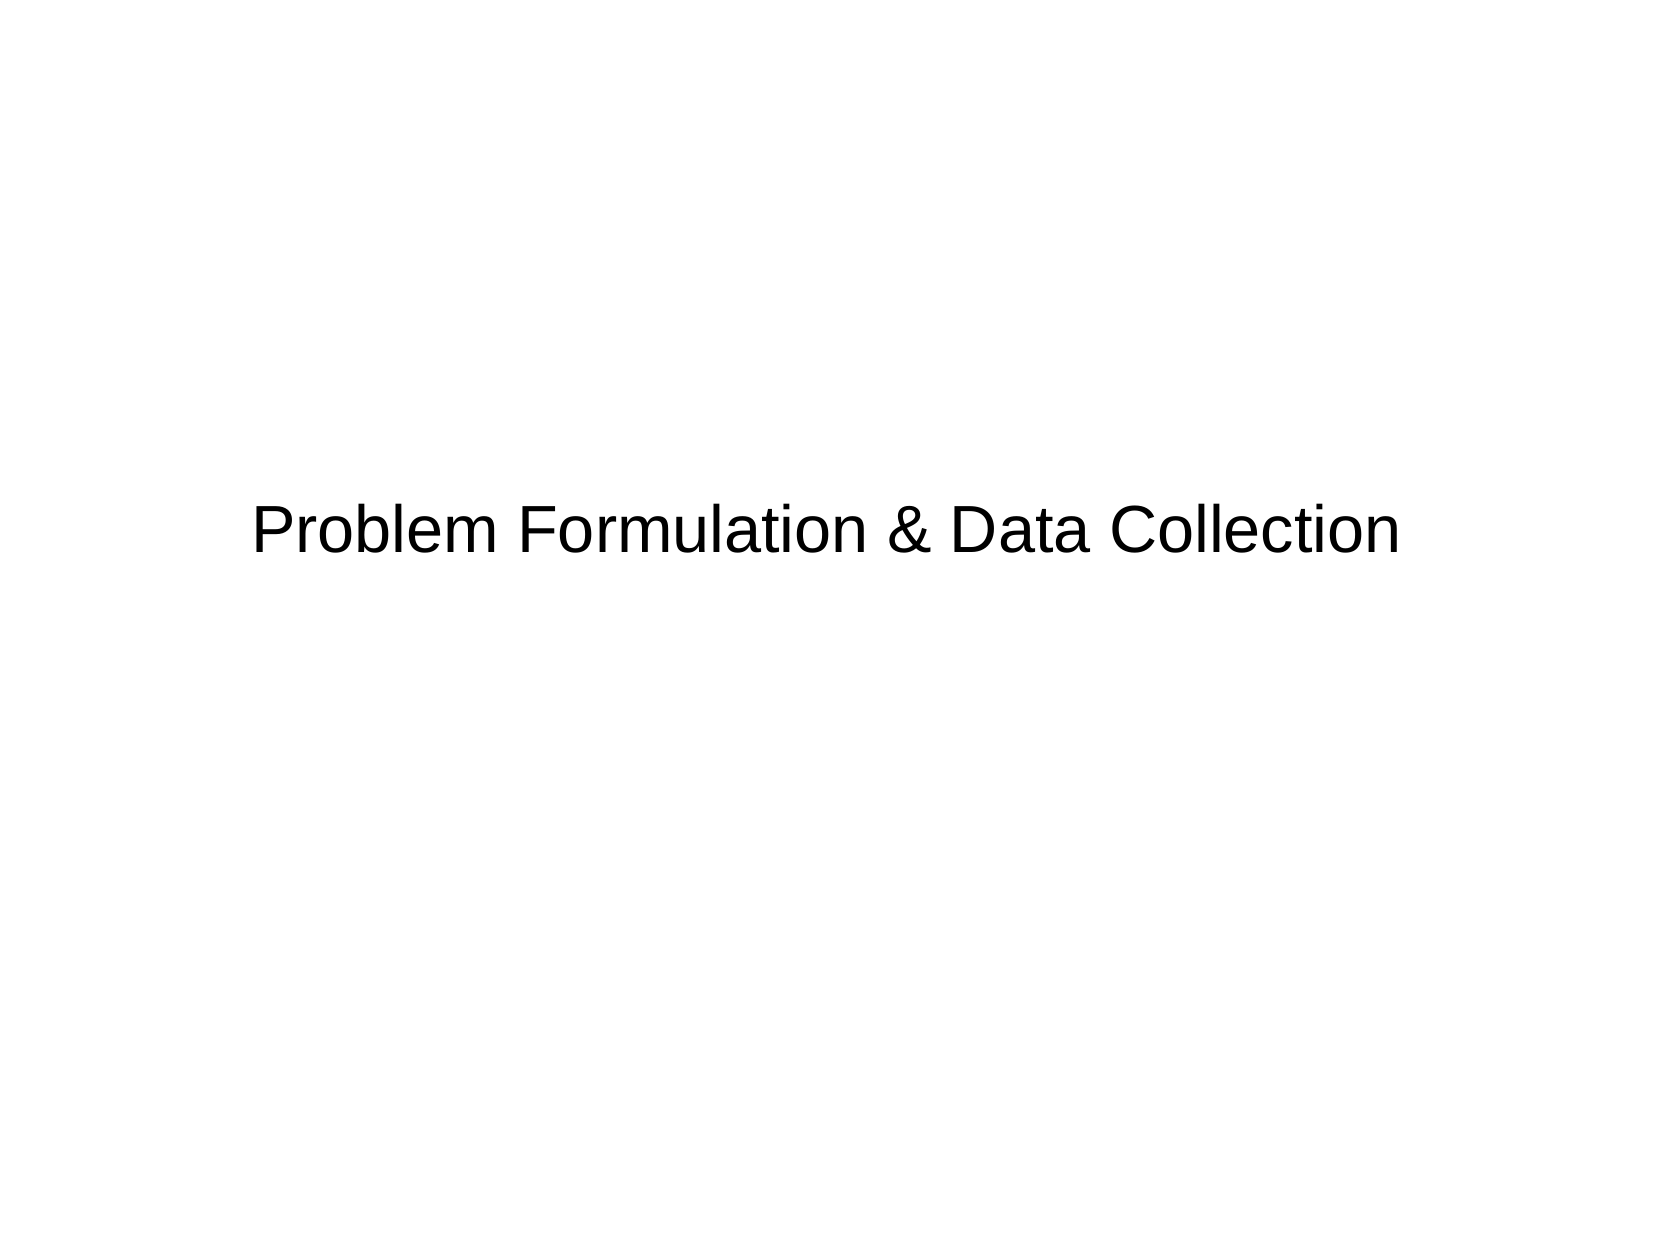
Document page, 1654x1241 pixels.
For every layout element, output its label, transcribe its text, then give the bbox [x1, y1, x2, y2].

subtitle Problem Formulation & Data Collection [82, 49, 1571, 1010]
